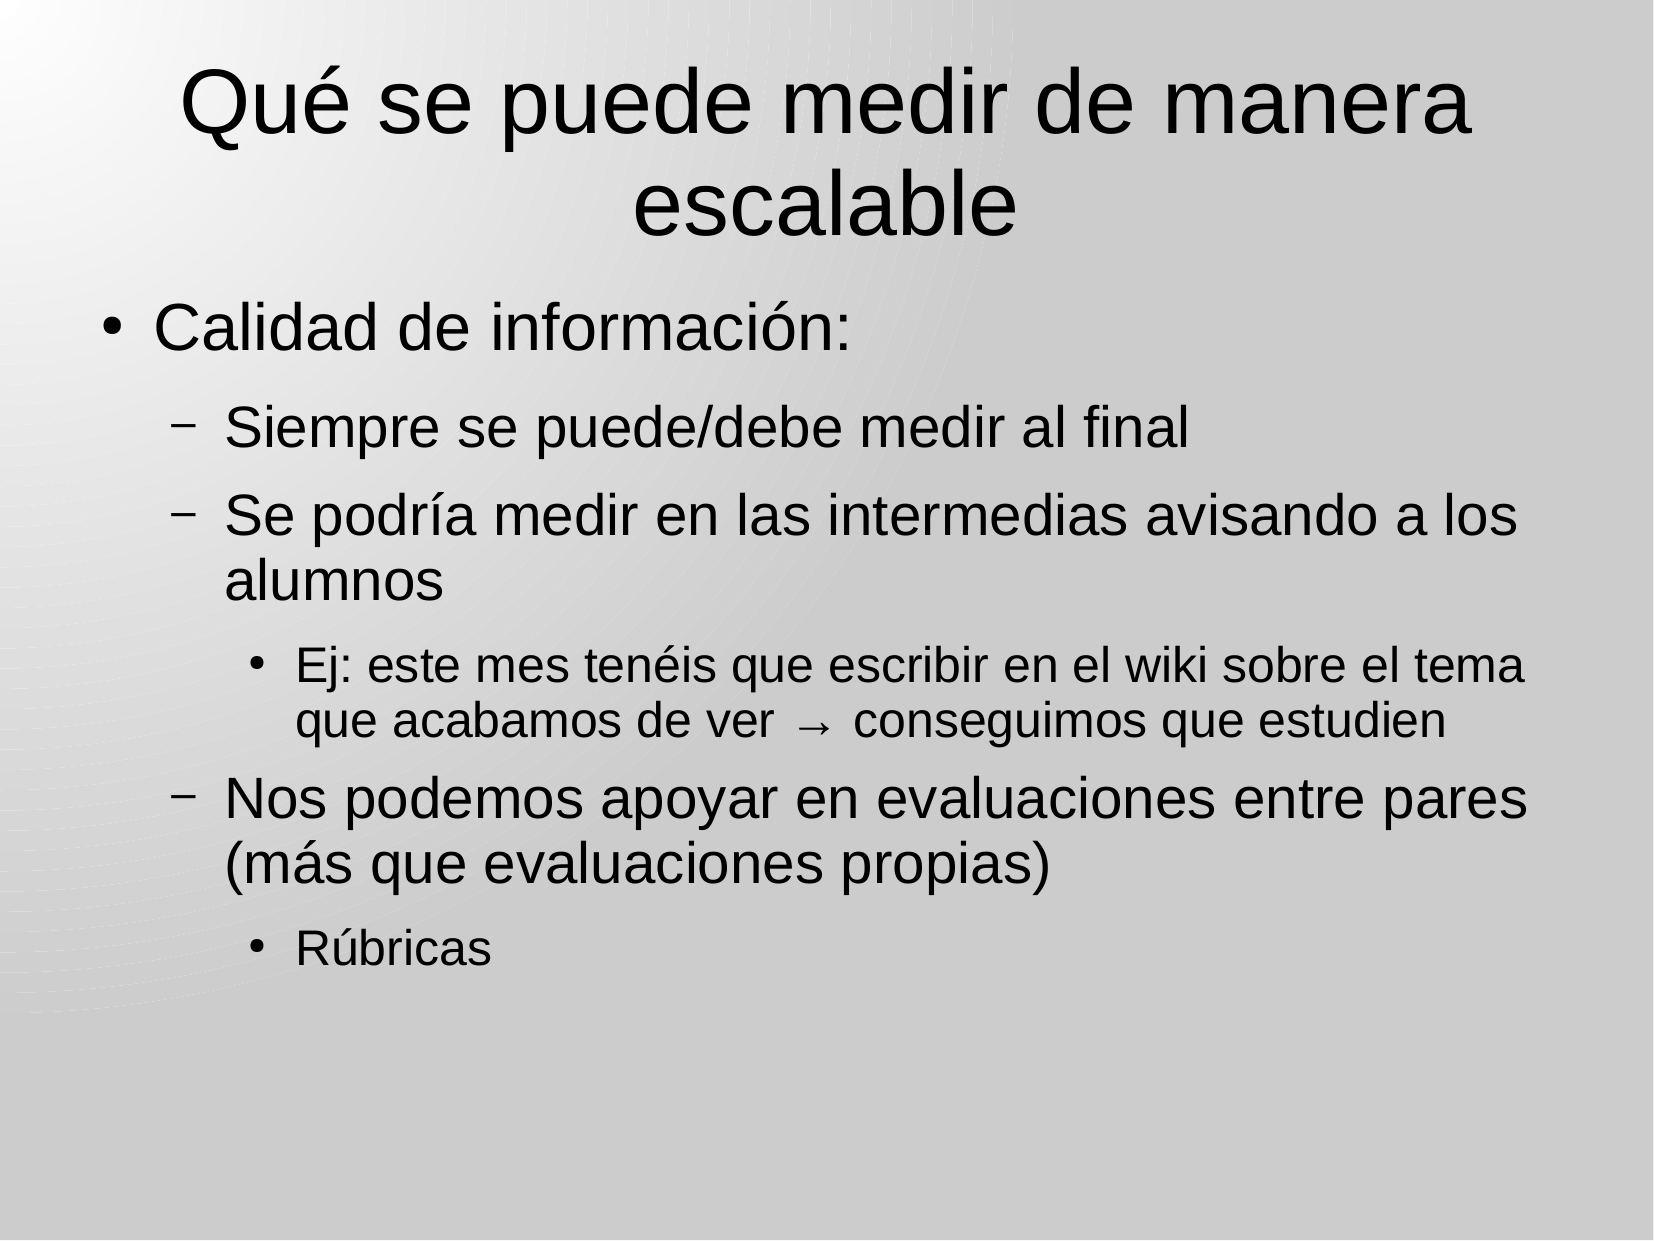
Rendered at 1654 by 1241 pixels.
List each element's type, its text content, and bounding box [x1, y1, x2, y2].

title Qué se puede medir de manera escalable [82, 49, 1571, 257]
list Calidad de información: Siempre se puede/debe medir al final Se podría medir en las intermedias avisando a los alumnos Ej: este mes tenéis que escribir en el wiki sobre el tema que acabamos de ver → conseguimos que estudien Nos podemos apoyar en evaluaciones entre pares (más que evaluaciones propias) Rúbricas [82, 290, 1538, 1109]
